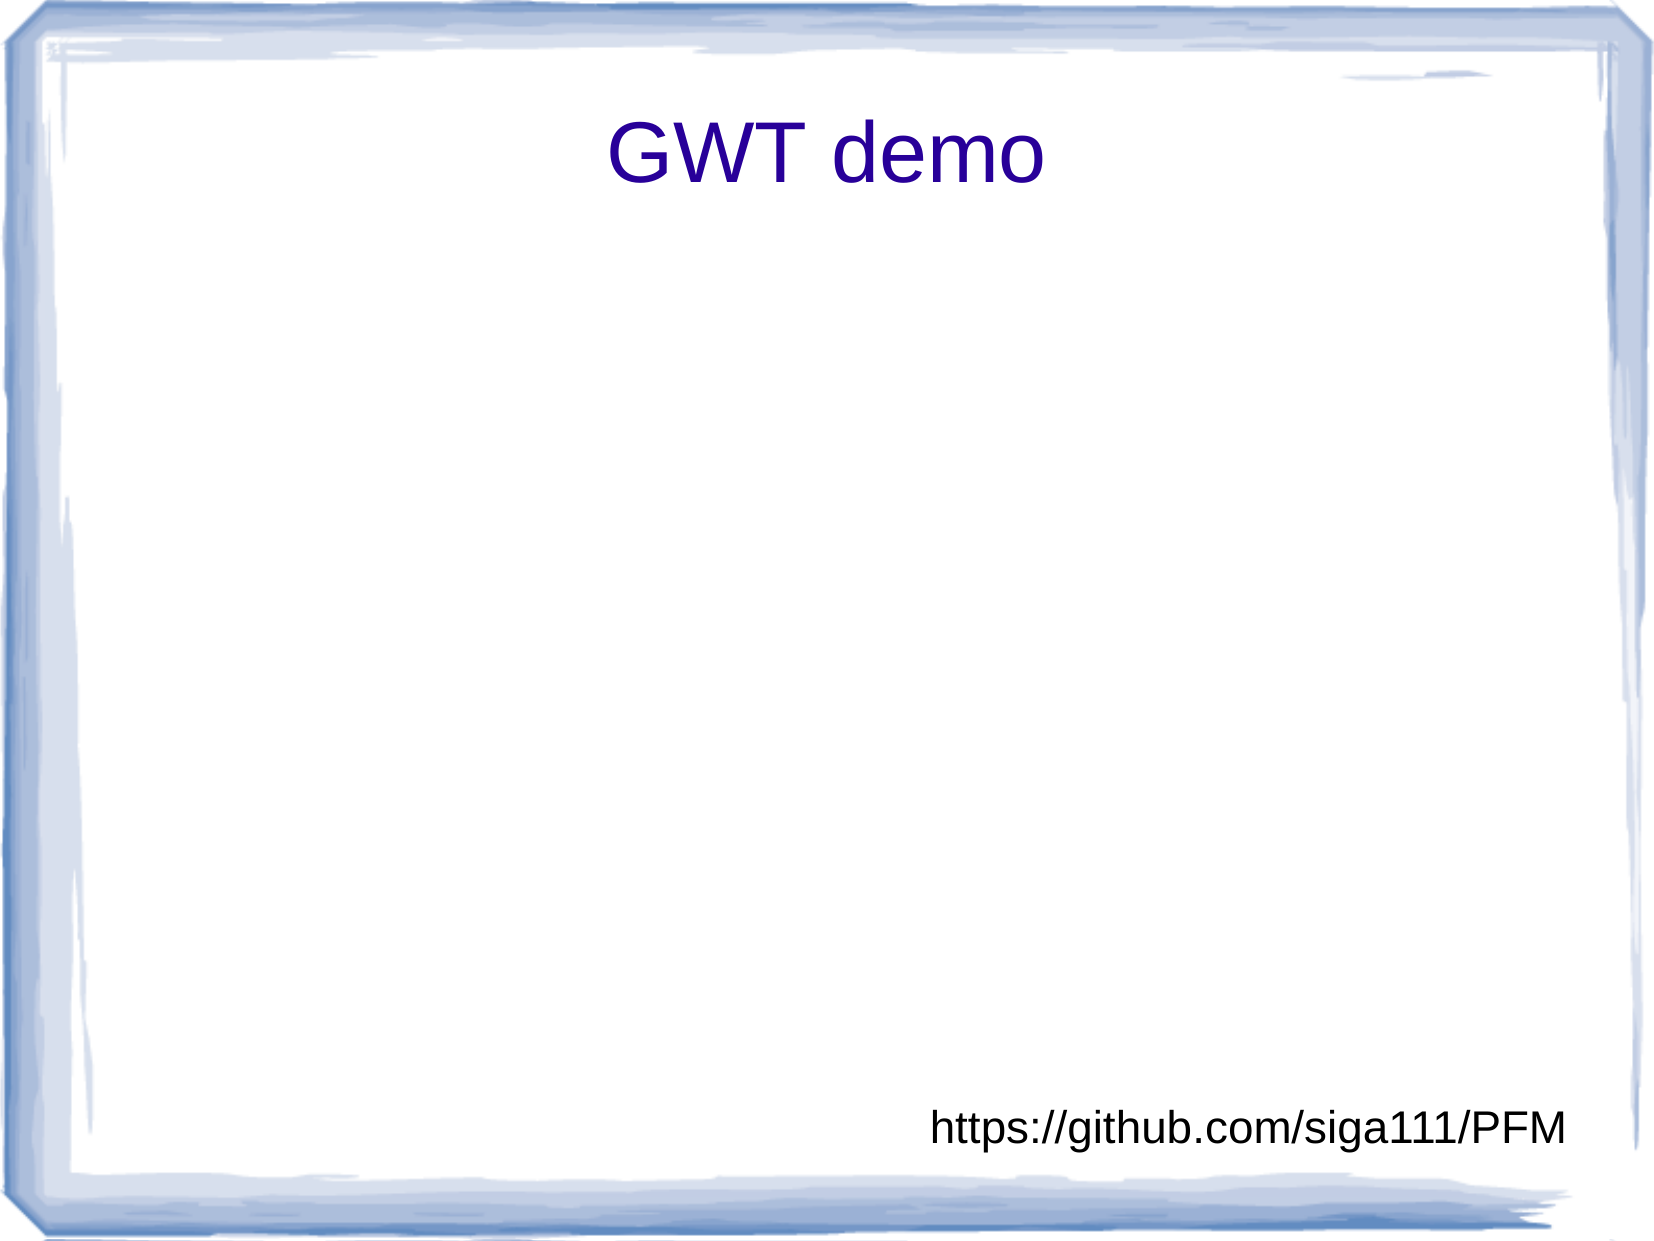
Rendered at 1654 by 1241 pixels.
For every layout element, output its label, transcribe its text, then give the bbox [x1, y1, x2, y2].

picture [0, 0, 1654, 1241]
title GWT demo [82, 49, 1571, 257]
